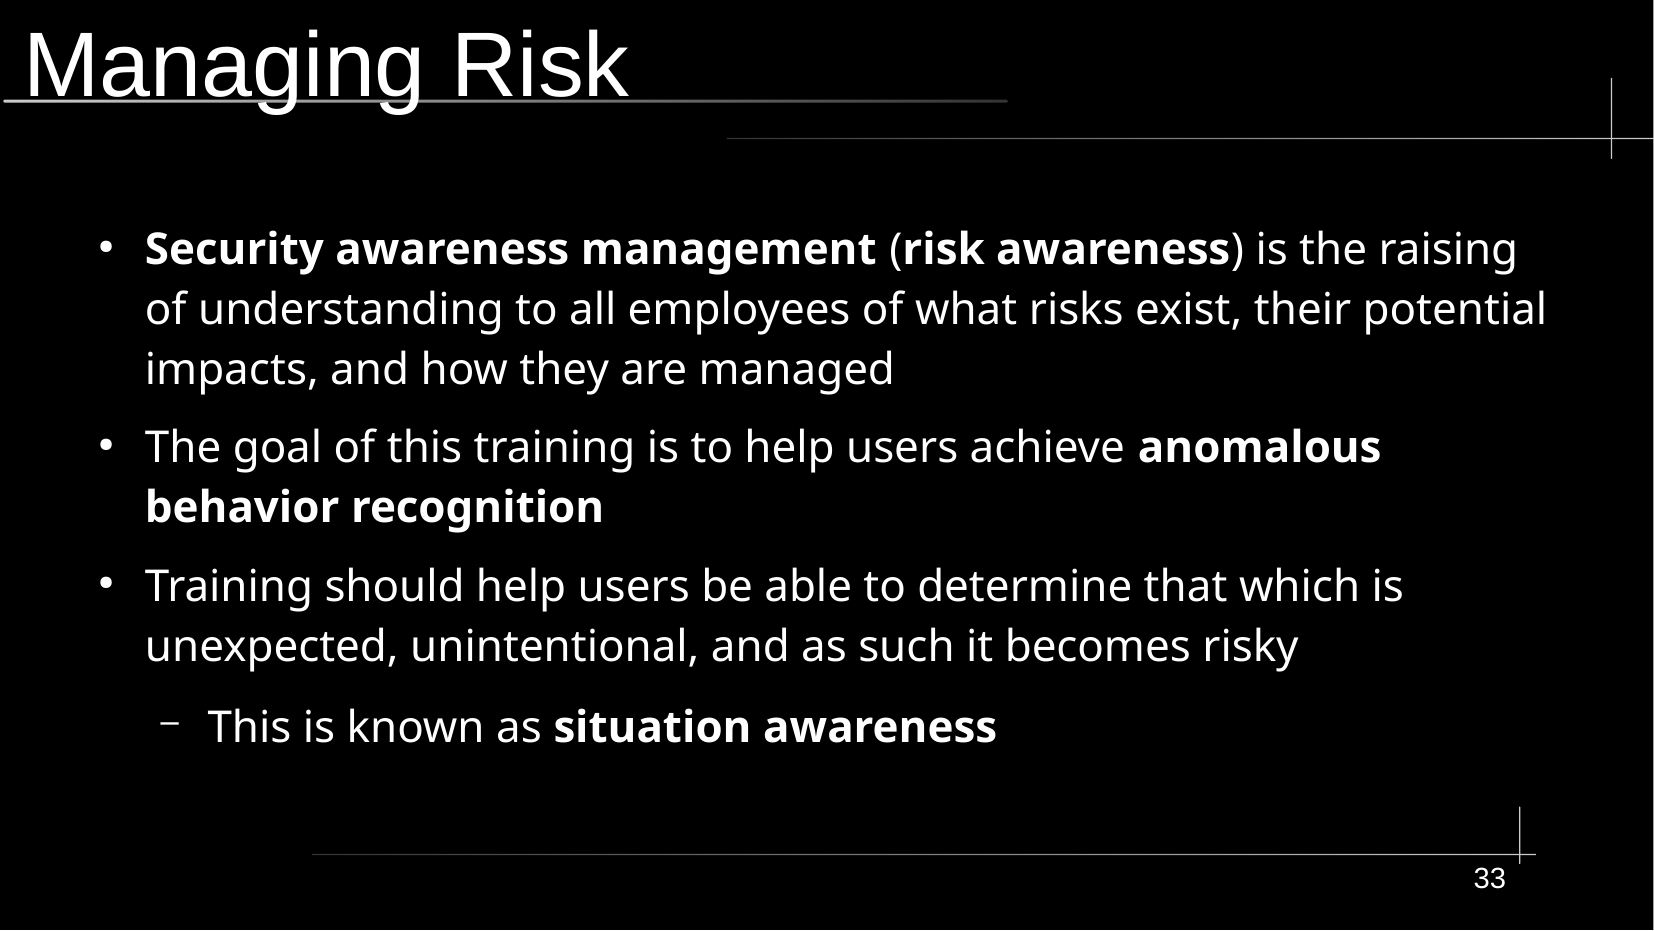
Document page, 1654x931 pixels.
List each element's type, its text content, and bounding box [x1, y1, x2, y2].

list Security awareness management (risk awareness) is the raising of understanding to all employees of what risks exist, their potential impacts, and how they are managed The goal of this training is to help users achieve anomalous behavior recognition Training should help users be able to determine that which is unexpected, unintentional, and as such it becomes risky This is known as situation awareness [82, 217, 1571, 758]
title Managing Risk [23, 11, 1589, 119]
